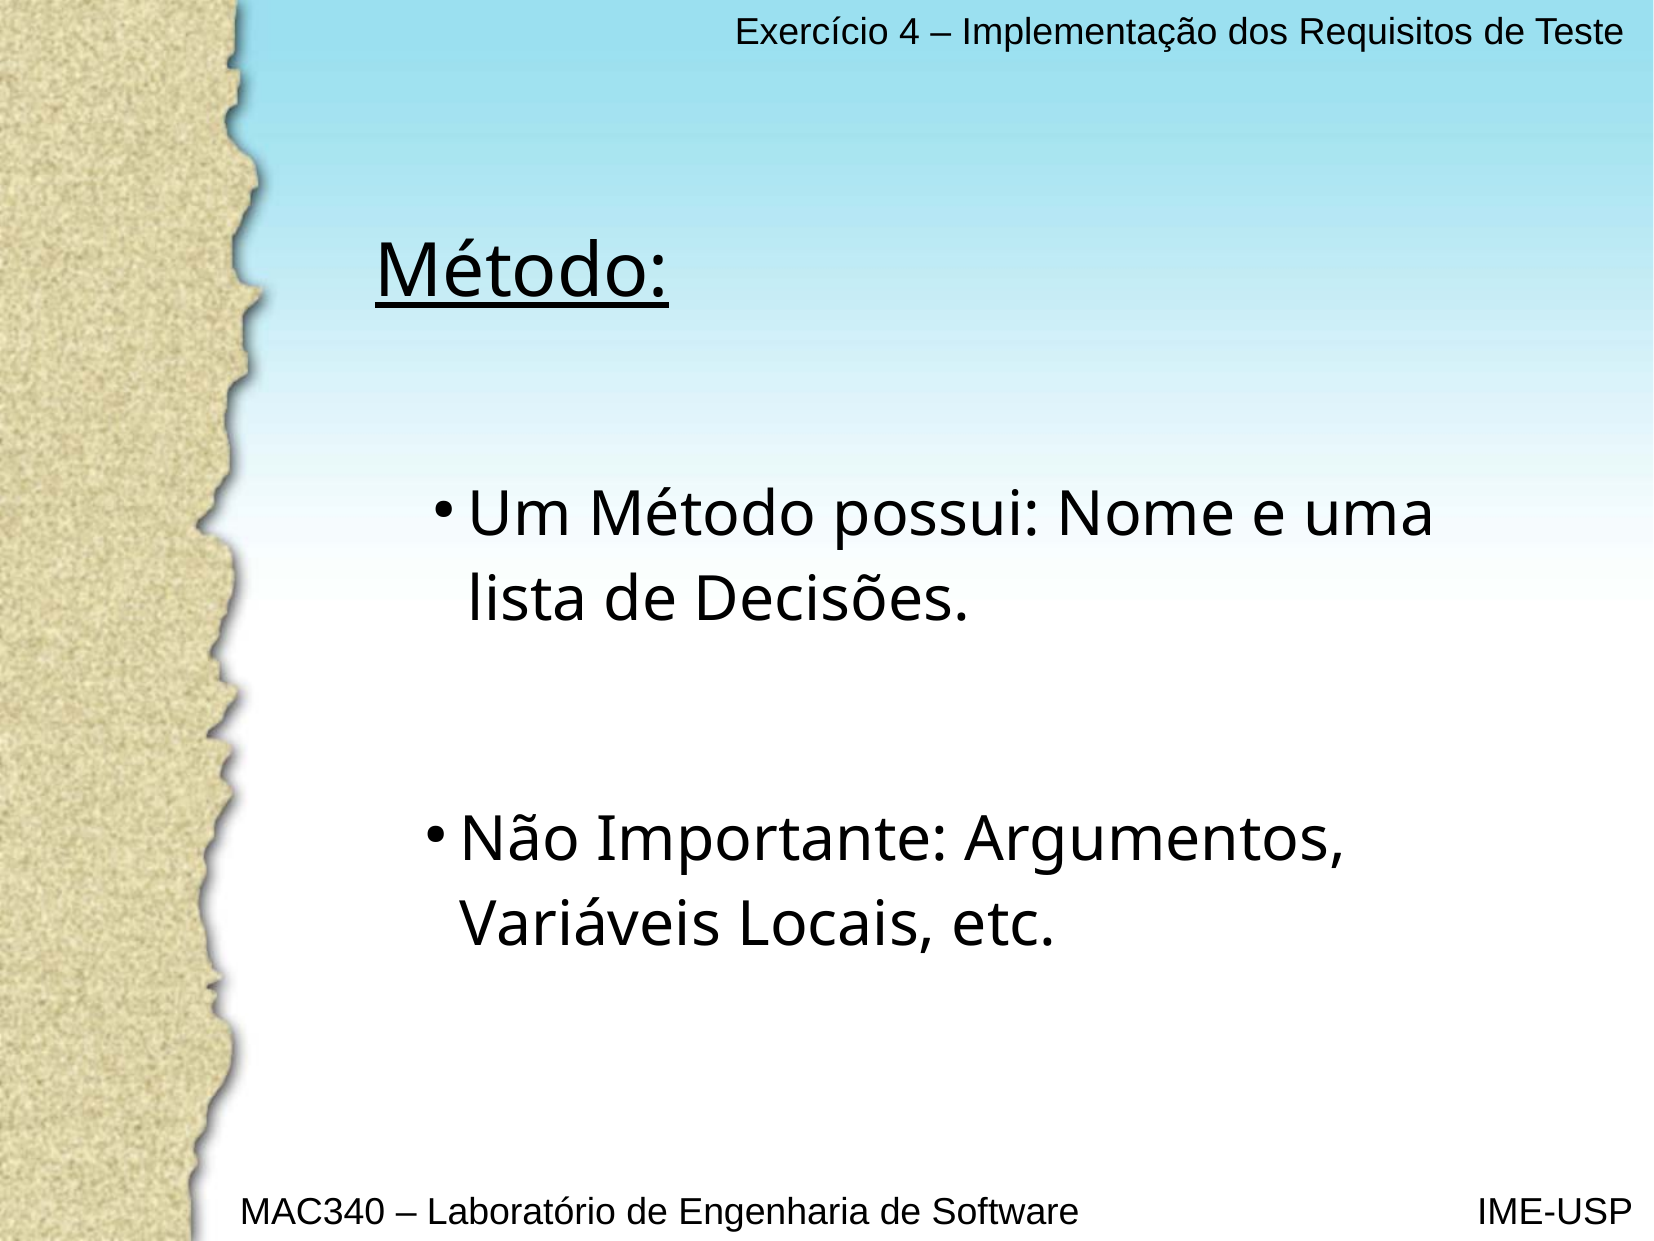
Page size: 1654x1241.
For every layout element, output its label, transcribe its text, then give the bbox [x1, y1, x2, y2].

text_box MAC340 – Laboratório de Engenharia de Software IME-USP [0, 1183, 1654, 1241]
picture [0, 0, 1654, 1183]
text_box Um Método possui: Nome e uma lista de Decisões. [417, 461, 1536, 704]
text_box Não Importante: Argumentos, Variáveis Locais, etc. [409, 785, 1450, 1029]
text_box Exercício 4 – Implementação dos Requisitos de Teste [720, 3, 1654, 61]
text_box Método: [360, 208, 700, 316]
